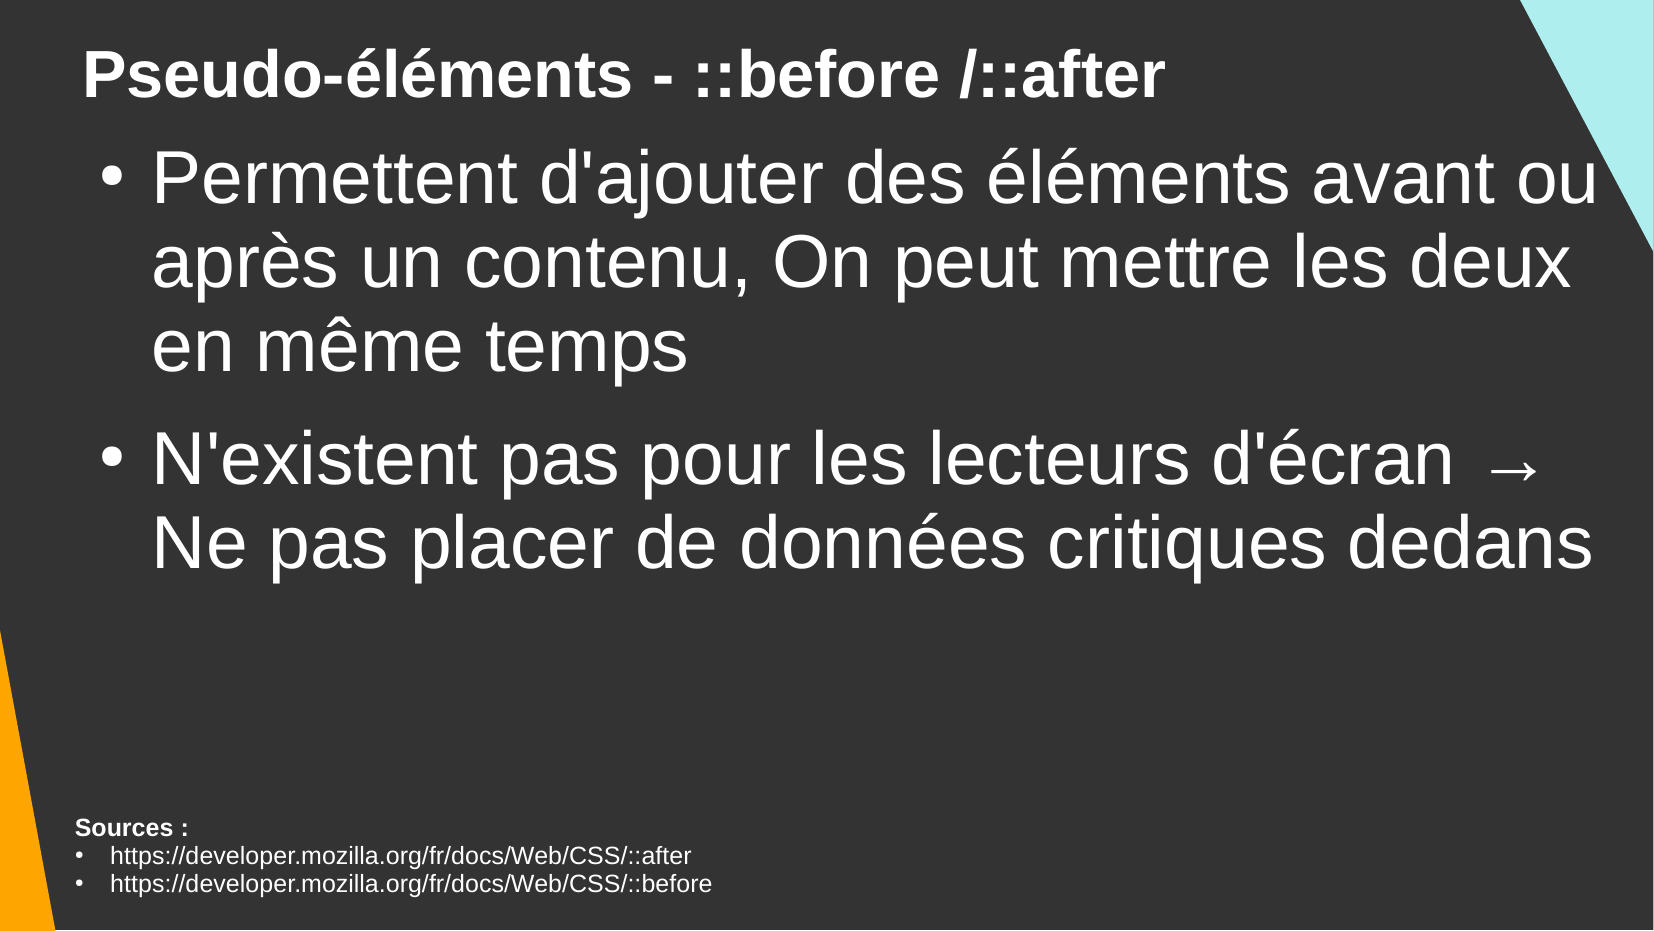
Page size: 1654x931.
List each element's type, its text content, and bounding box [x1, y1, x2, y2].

text_box [0, 630, 56, 931]
title Pseudo-éléments - ::before /::after [82, 37, 1571, 114]
list Permettent d'ajouter des éléments avant ou après un contenu, On peut mettre les deux en même temps N'existent pas pour les lecteurs d'écran → Ne pas placer de données critiques dedans [80, 135, 1605, 762]
text_box Sources : https://developer.mozilla.org/fr/docs/Web/CSS/::after https://developer.mozilla.org/fr/docs/Web/CSS/::before [60, 806, 1546, 931]
text_box [1520, 0, 1654, 254]
